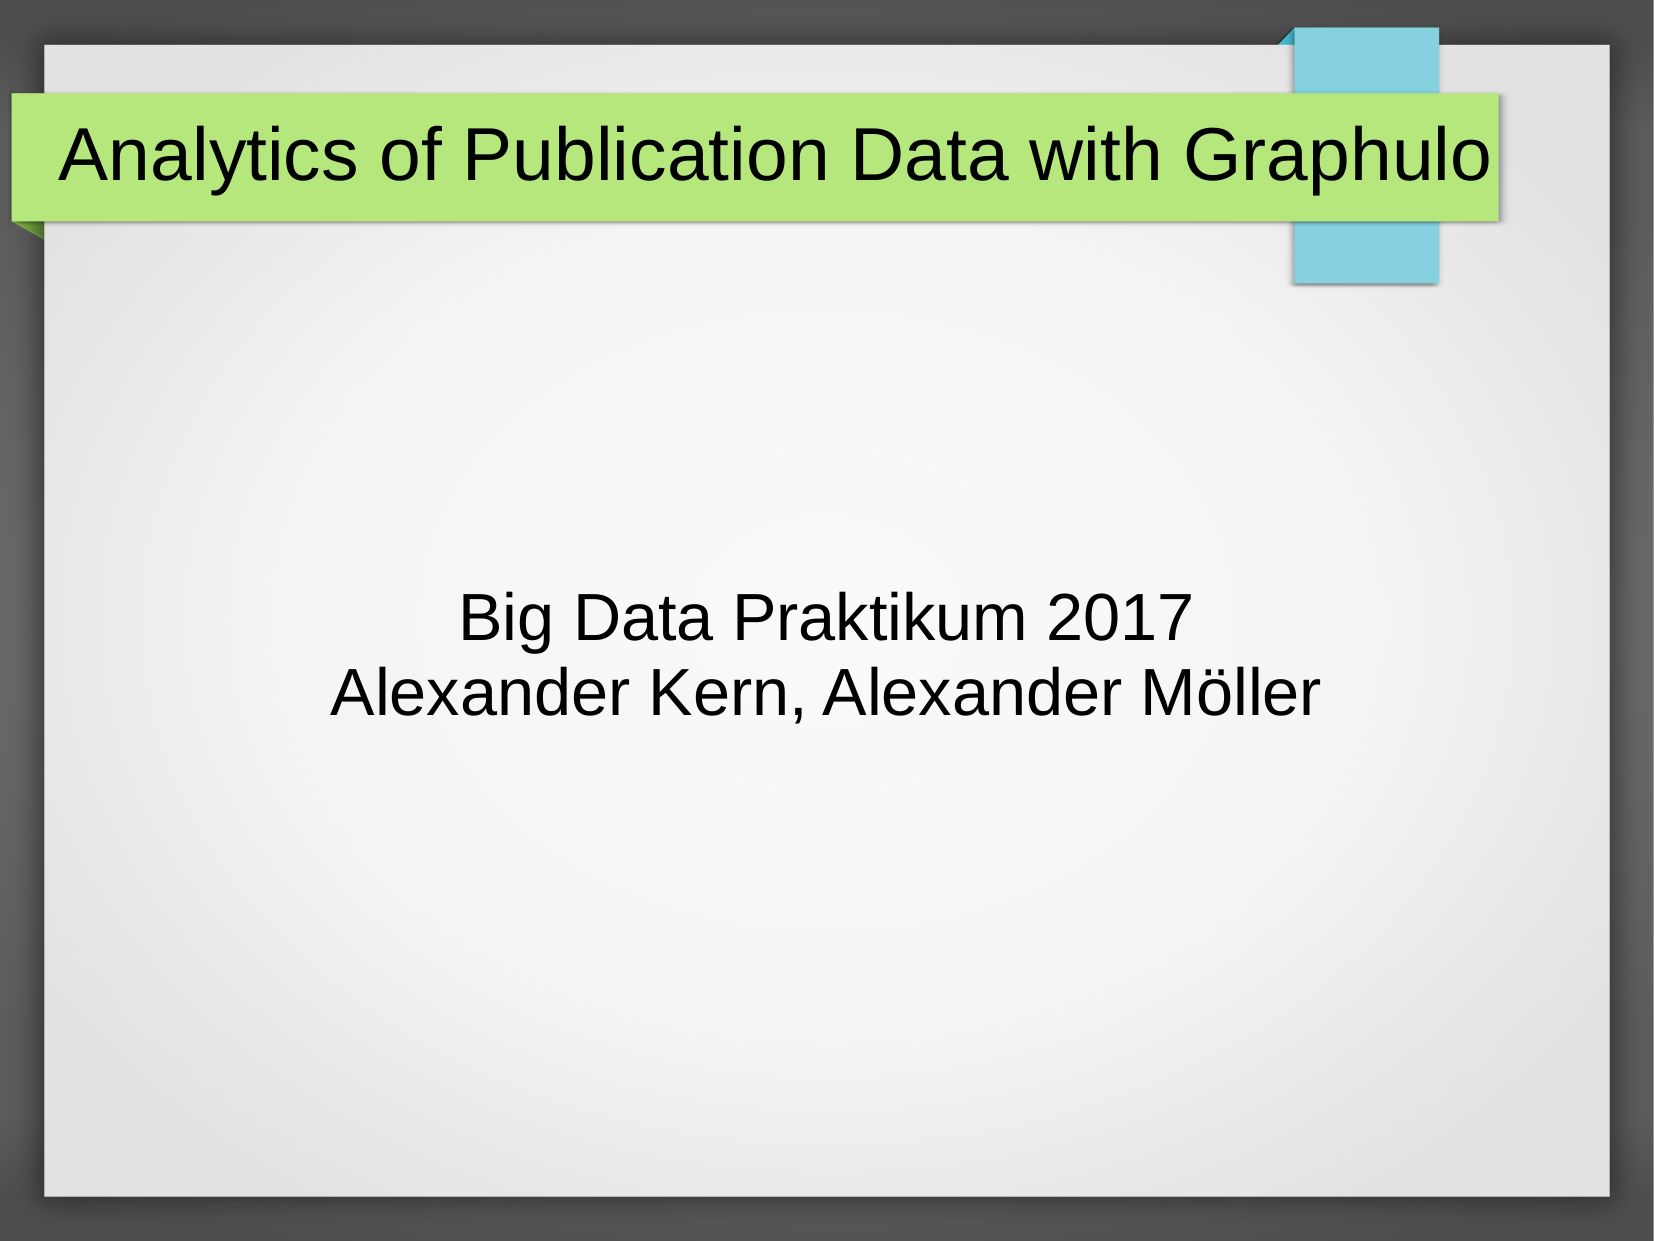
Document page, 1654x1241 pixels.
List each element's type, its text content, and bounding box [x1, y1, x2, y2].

picture [0, 0, 1654, 1241]
title Analytics of Publication Data with Graphulo [59, 70, 1512, 239]
subtitle Big Data Praktikum 2017 Alexander Kern, Alexander Möller [82, 295, 1571, 1015]
